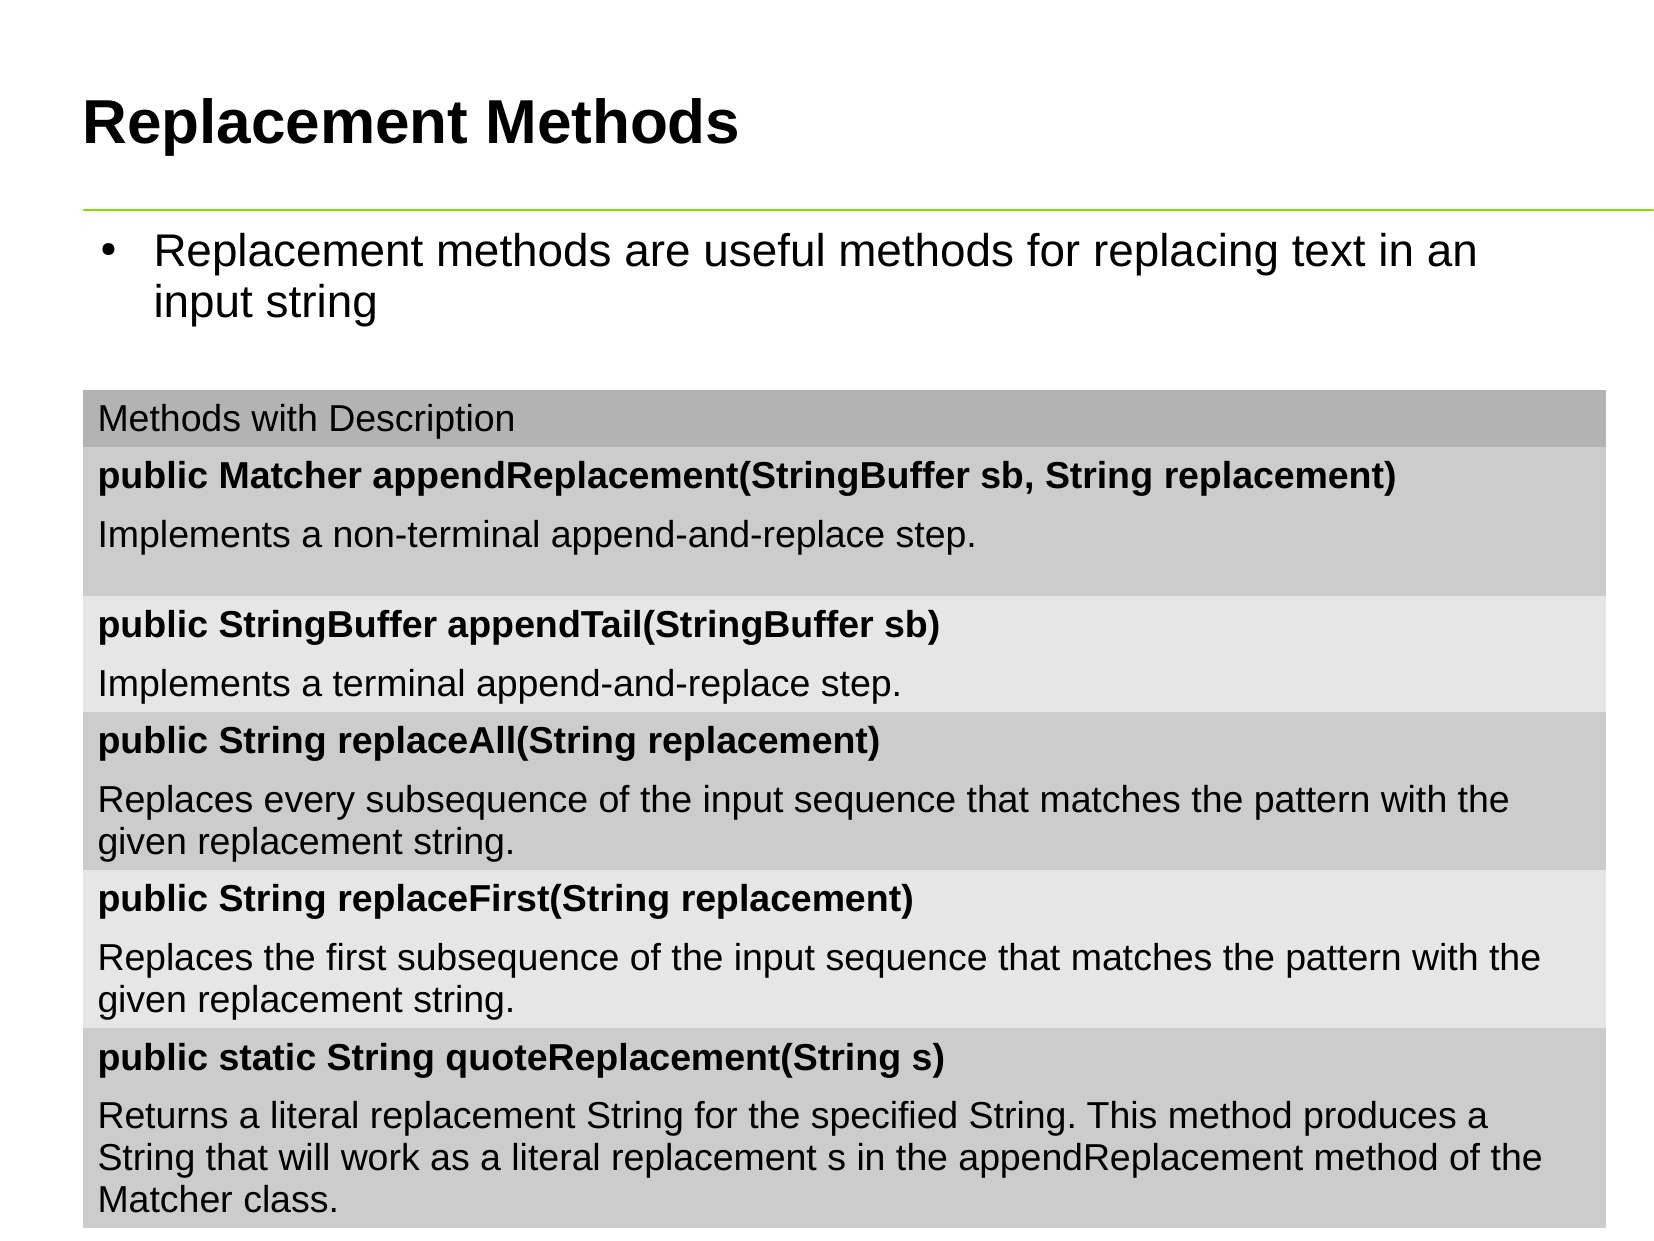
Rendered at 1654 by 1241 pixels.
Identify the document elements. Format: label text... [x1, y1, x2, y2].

list Replacement methods are useful methods for replacing text in an input string [82, 225, 1538, 414]
table_cell public String replaceAll(String replacement) Replaces every subsequence of the input sequence that matches the pattern with the given replacement string. [83, 712, 1606, 870]
table_header Methods with Description [83, 390, 1606, 447]
title Replacement Methods [82, 49, 1571, 196]
table_cell public String replaceFirst(String replacement) Replaces the first subsequence of the input sequence that matches the pattern with the given replacement string. [83, 870, 1606, 1028]
table_cell public static String quoteReplacement(String s) Returns a literal replacement String for the specified String. This method produces a String that will work as a literal replacement s in the appendReplacement method of the Matcher class. [83, 1028, 1606, 1228]
table_cell public StringBuffer appendTail(StringBuffer sb) Implements a terminal append-and-replace step. [83, 596, 1606, 712]
table_cell public Matcher appendReplacement(StringBuffer sb, String replacement) Implements a non-terminal append-and-replace step. [83, 447, 1606, 596]
